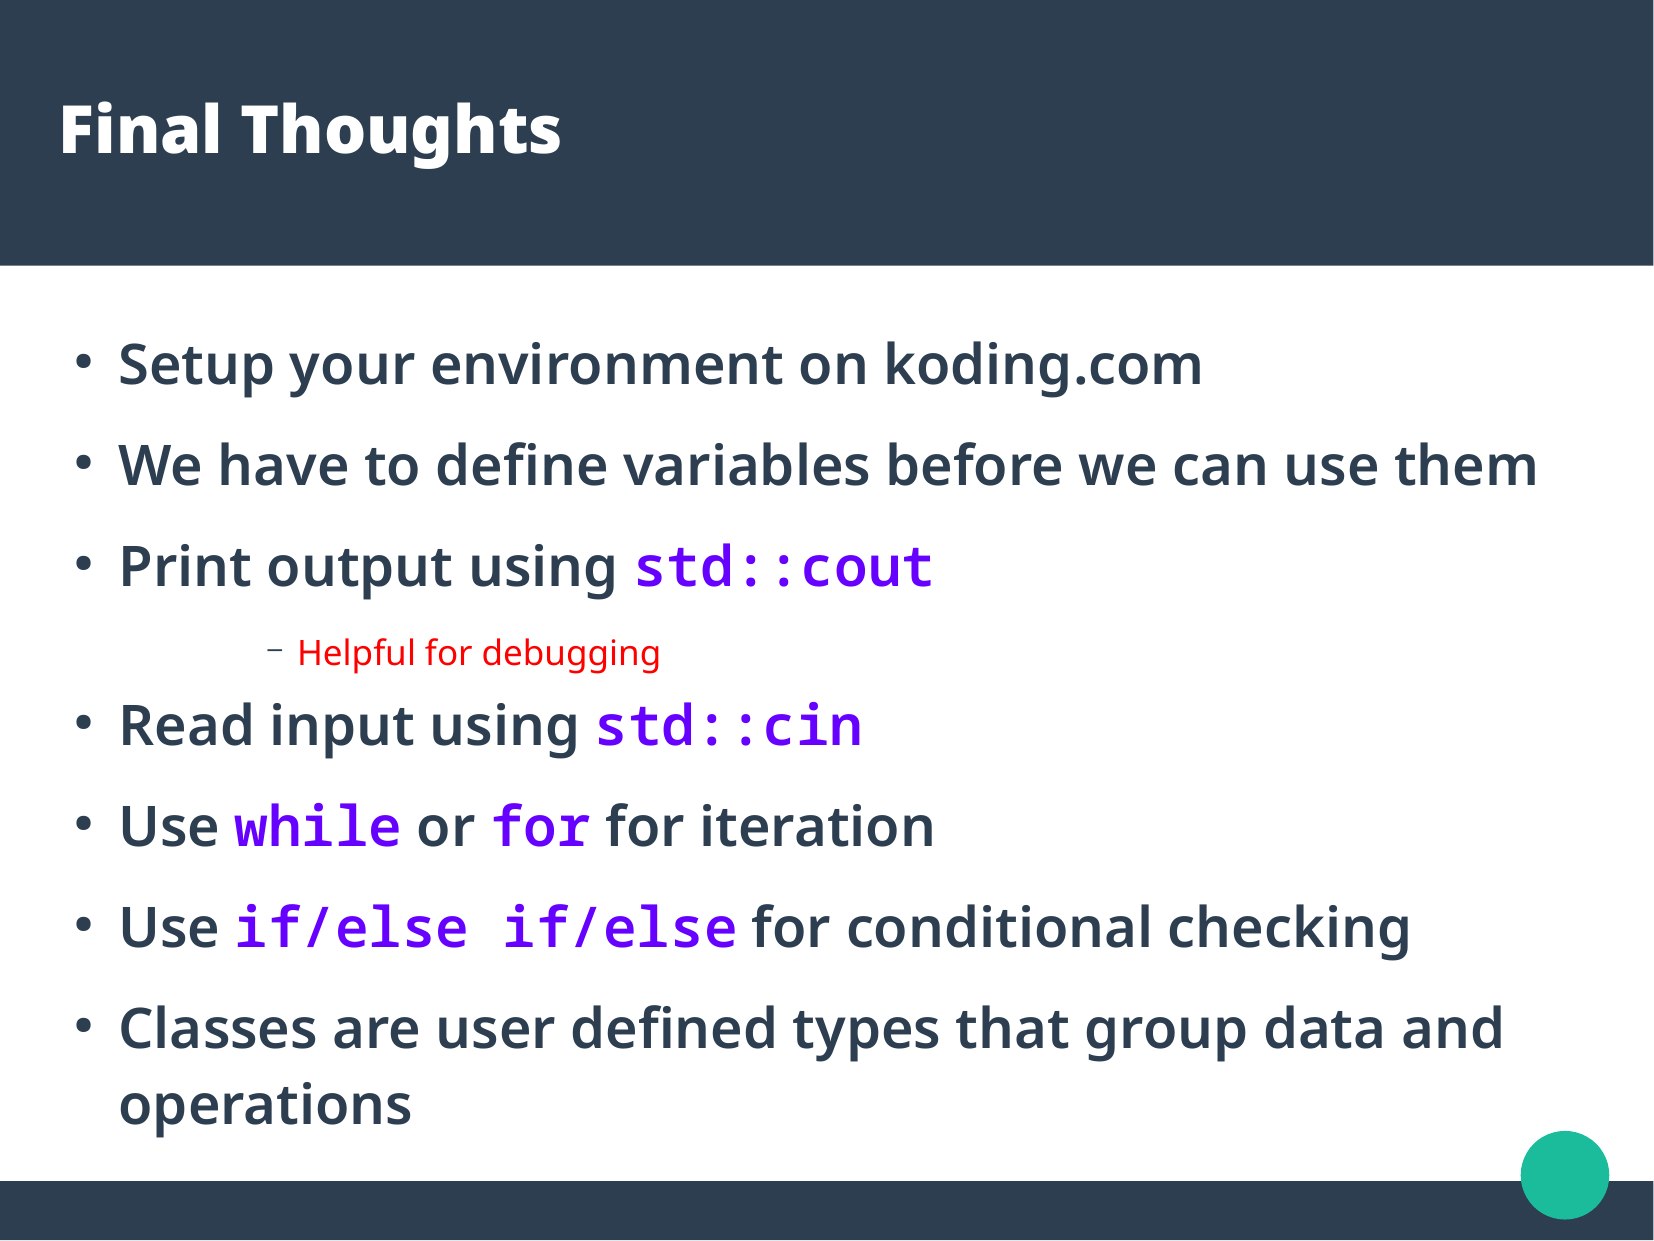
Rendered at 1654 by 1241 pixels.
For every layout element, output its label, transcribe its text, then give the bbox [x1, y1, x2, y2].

title Final Thoughts [59, 49, 1595, 207]
list Setup your environment on koding.com We have to define variables before we can use them Print output using std::cout Helpful for debugging Read input using std::cin Use while or for for iteration Use if/else if/else for conditional checking Classes are user defined types that group data and operations [59, 324, 1595, 1152]
